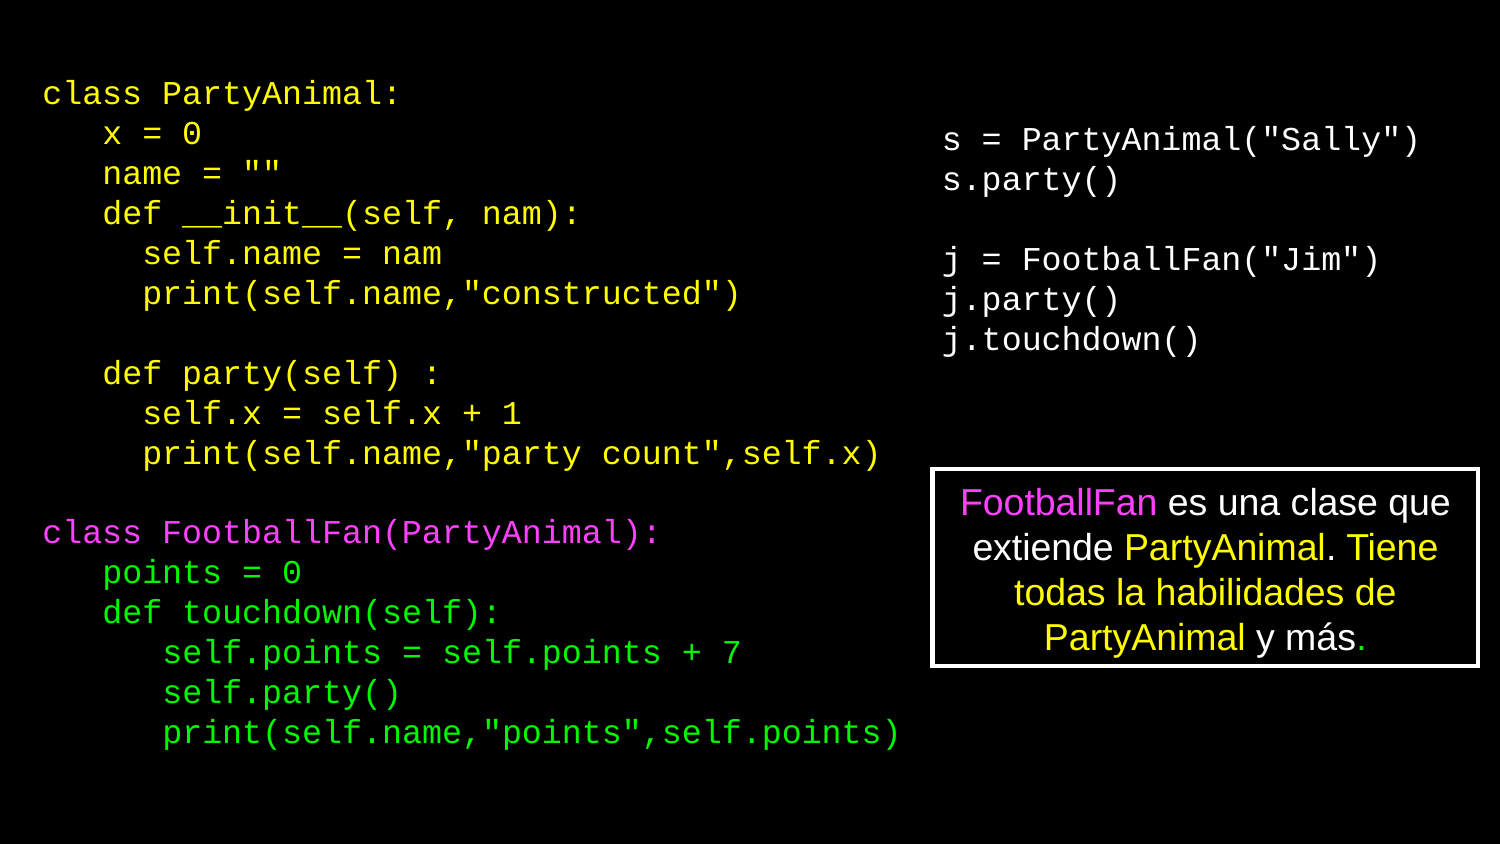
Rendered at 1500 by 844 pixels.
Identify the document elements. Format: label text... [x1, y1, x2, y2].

text_box class PartyAnimal: x = 0 name = "" def __init__(self, nam): self.name = nam print(self.name,"constructed") def party(self) : self.x = self.x + 1 print(self.name,"party count",self.x) class FootballFan(PartyAnimal): points = 0 def touchdown(self): self.points = self.points + 7 self.party() print(self.name,"points",self.points) [38, 25, 917, 797]
text_box s = PartyAnimal("Sally") s.party() j = FootballFan("Jim") j.party() j.touchdown() [938, 98, 1473, 376]
text_box FootballFan es una clase que extiende PartyAnimal. Tiene todas la habilidades de PartyAnimal y más. [932, 469, 1479, 666]
